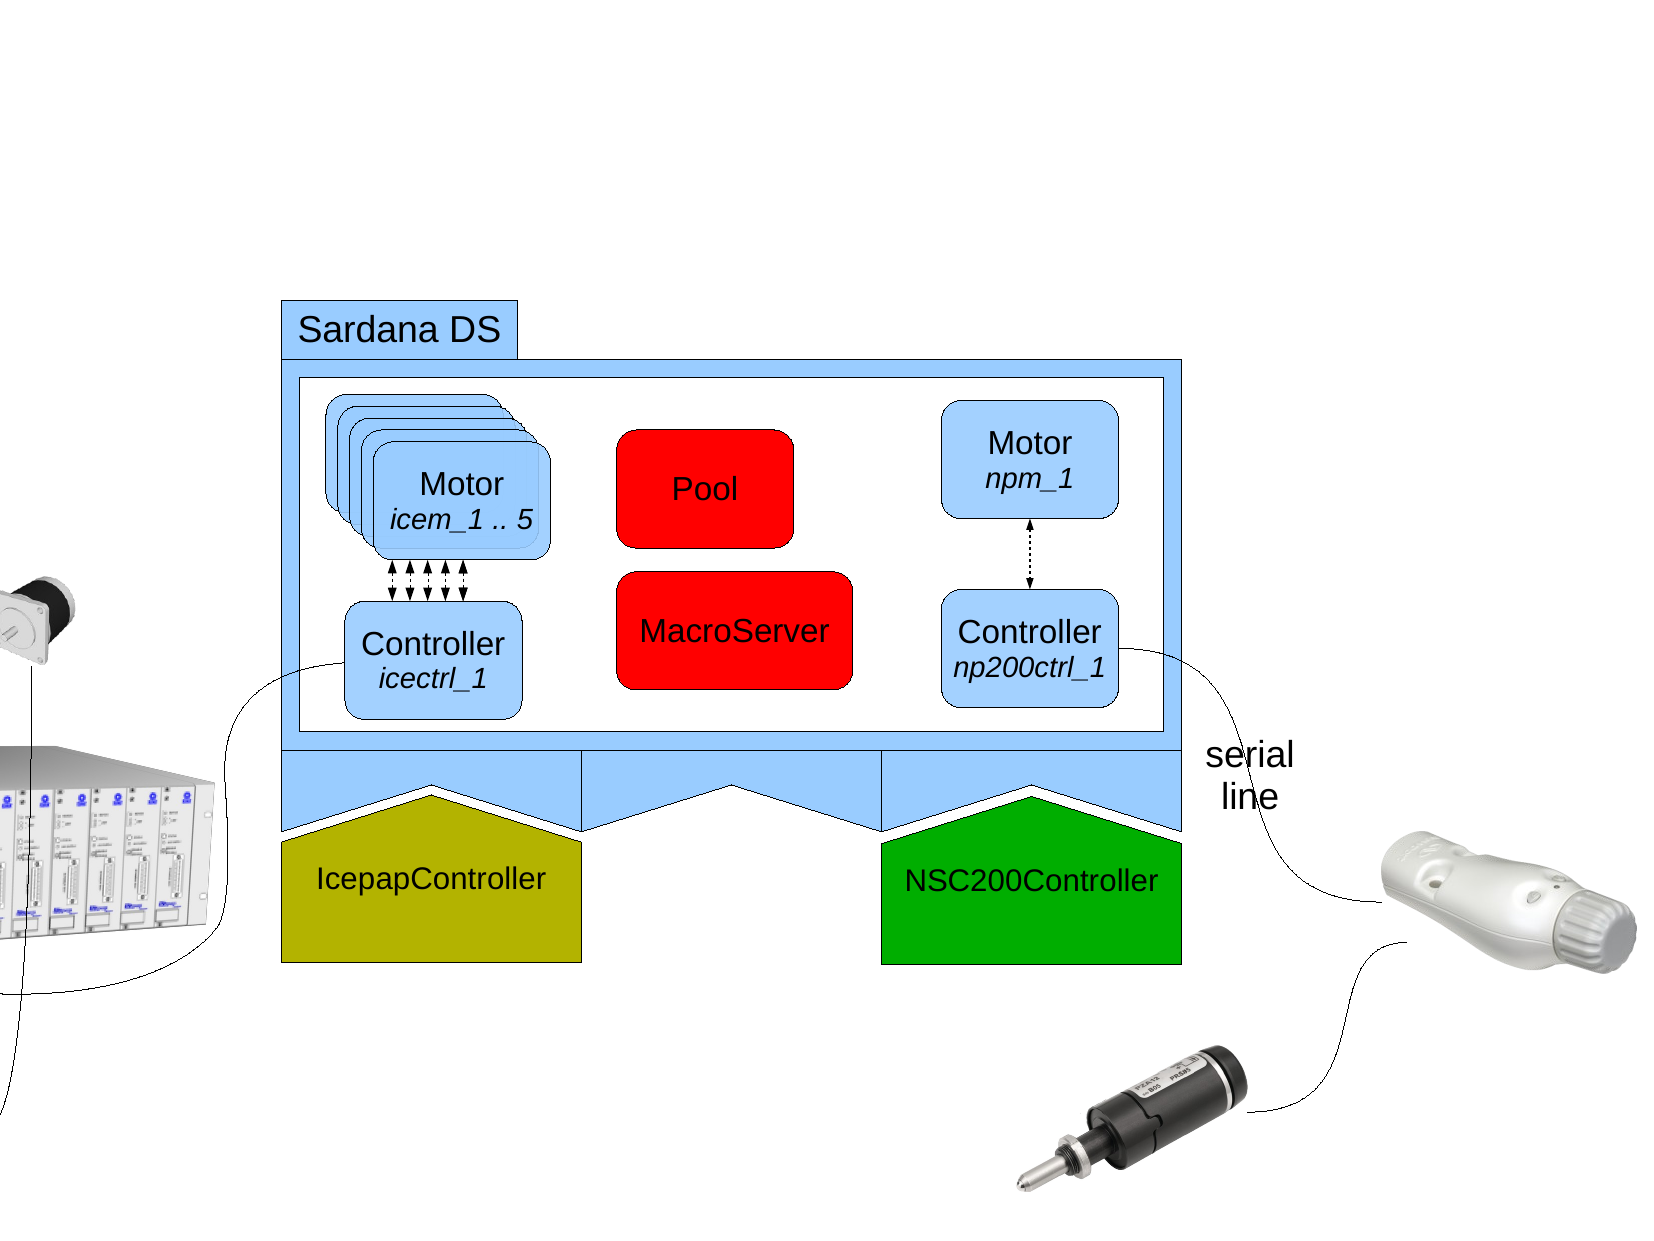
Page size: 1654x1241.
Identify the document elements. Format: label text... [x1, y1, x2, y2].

text_box Motor npm_1 [941, 400, 1119, 519]
text_box MacroServer [616, 571, 853, 690]
text_box Controller icectrl_1 [344, 601, 523, 720]
picture [0, 747, 214, 939]
text_box Controller np200ctrl_1 [941, 589, 1119, 708]
text_box NSC200Controller [881, 796, 1182, 965]
text_box IcepapController [281, 794, 582, 963]
text_box Motor icem_1 .. 5 [373, 441, 551, 560]
text_box Pool [616, 429, 794, 549]
text_box Sardana DS [281, 300, 518, 360]
picture [1381, 774, 1637, 1030]
picture [998, 1032, 1248, 1192]
picture [0, 576, 77, 667]
text_box [281, 359, 1182, 832]
